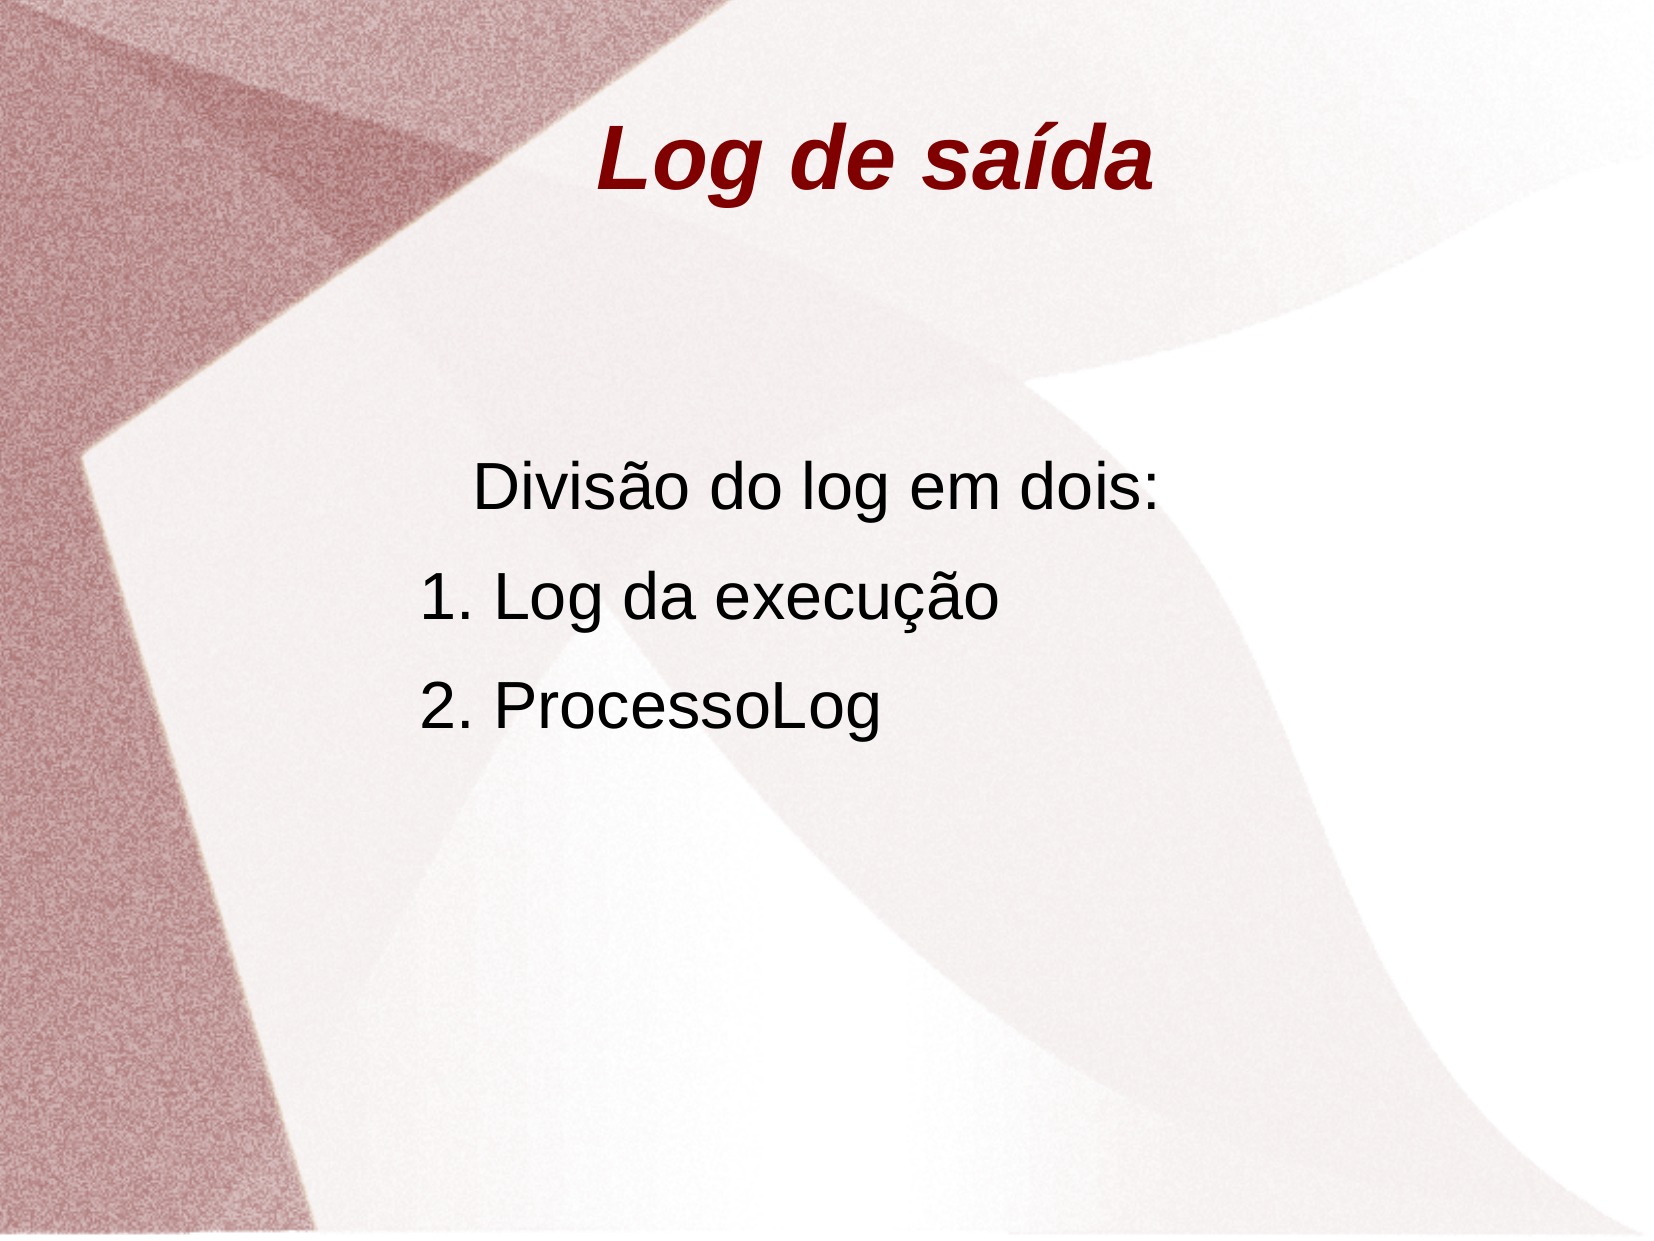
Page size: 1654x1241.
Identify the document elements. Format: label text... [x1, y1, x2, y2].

title Log de saída [596, 49, 1607, 257]
list Divisão do log em dois: Log da execução ProcessoLog [383, 442, 1565, 1128]
